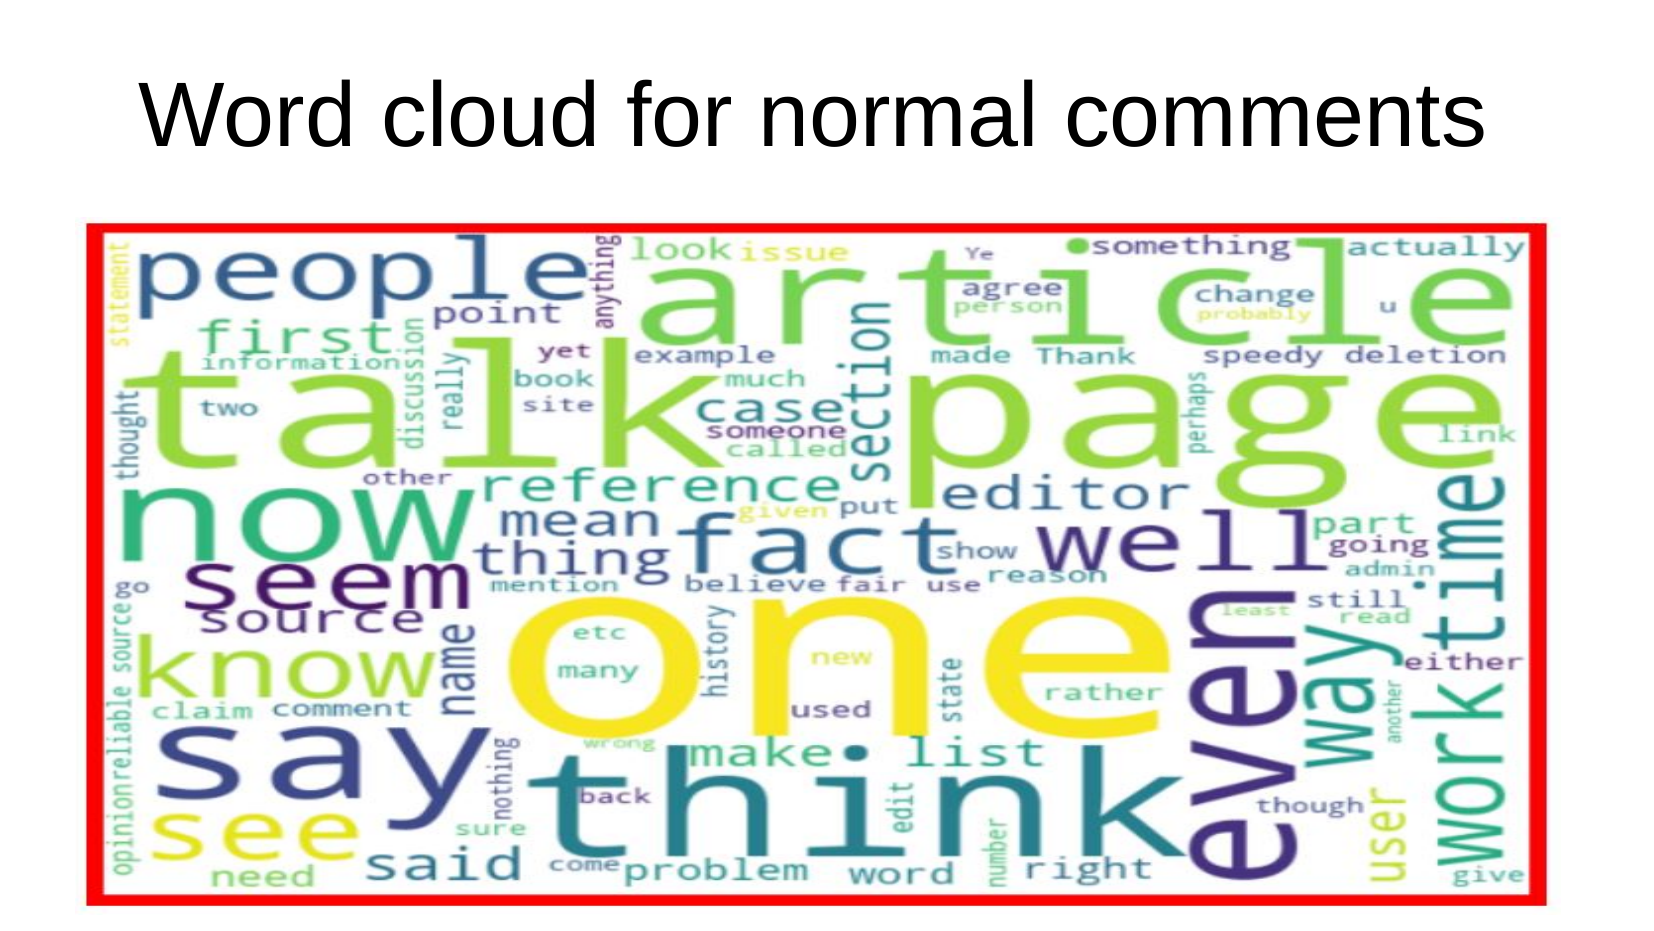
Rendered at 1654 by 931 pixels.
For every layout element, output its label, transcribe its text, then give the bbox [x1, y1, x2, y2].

picture [75, 217, 1561, 916]
title Word cloud for normal comments [82, 37, 1571, 193]
